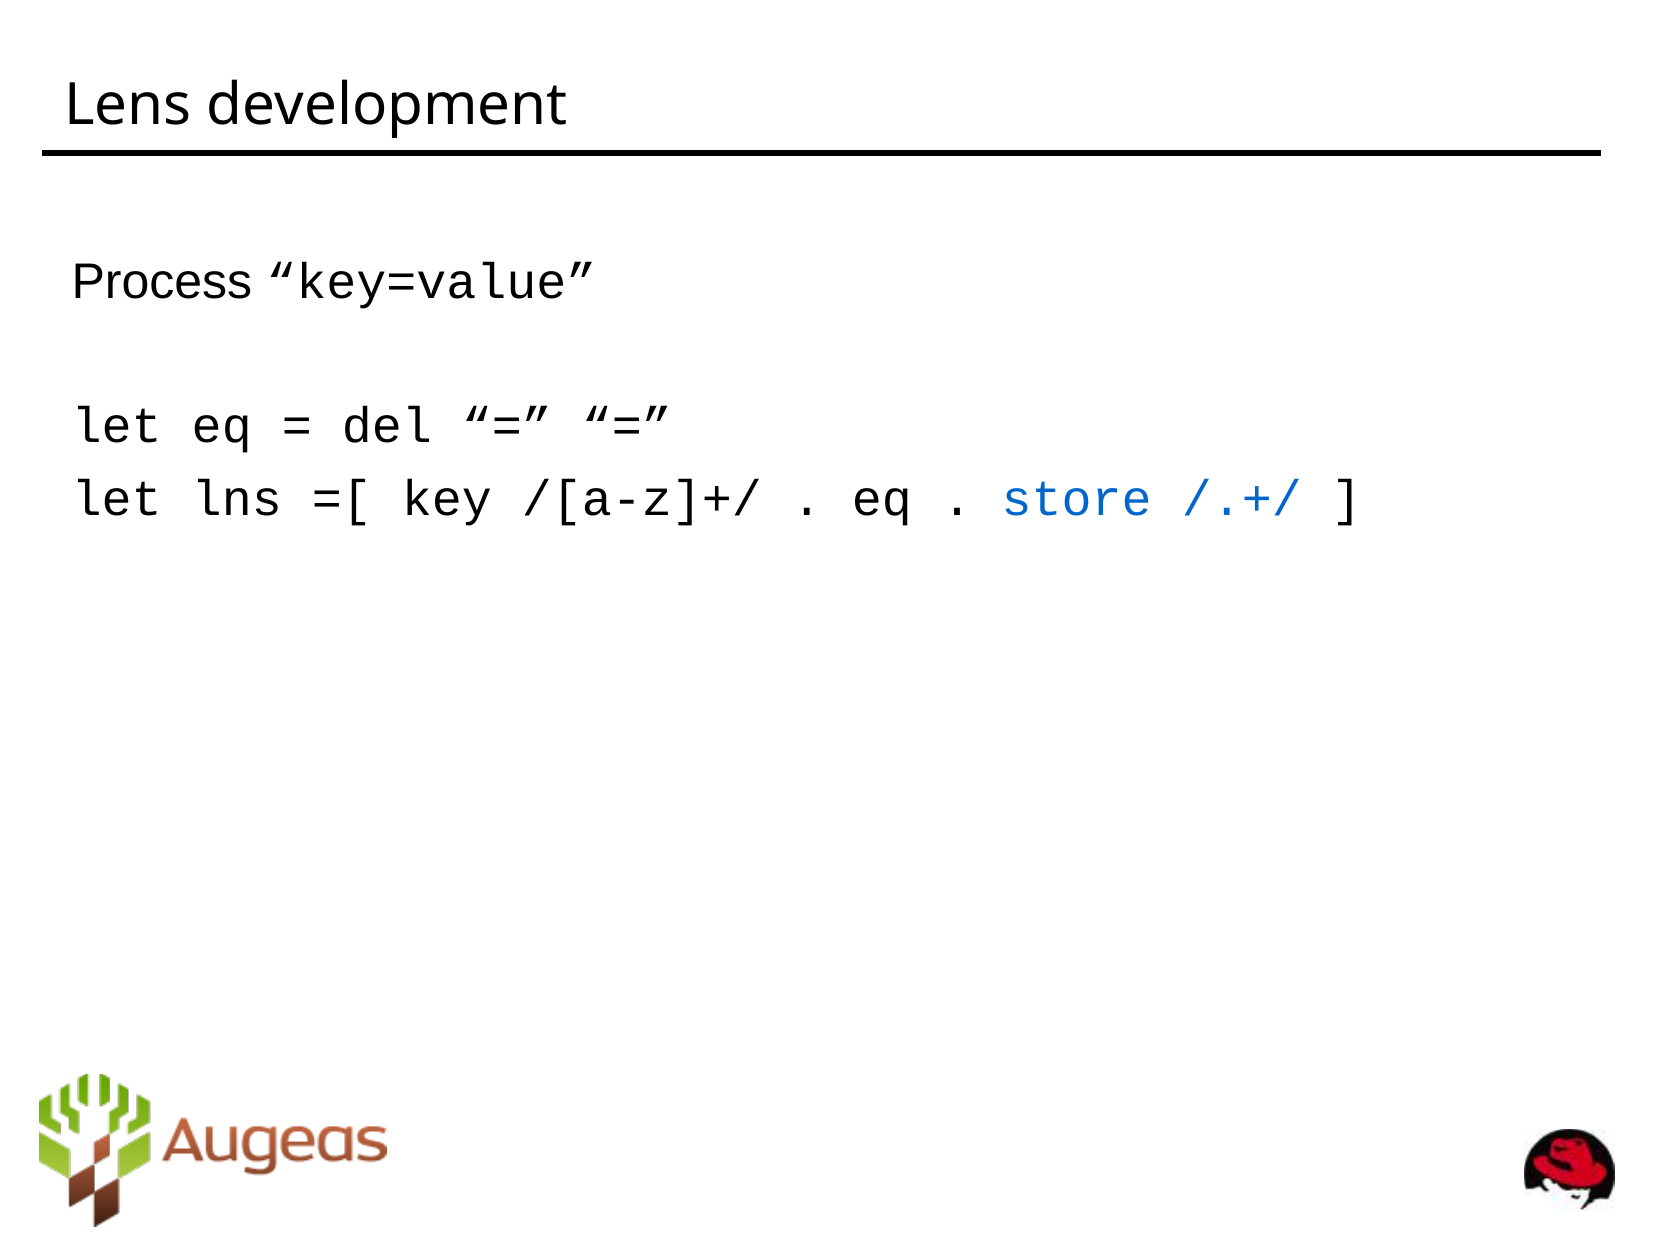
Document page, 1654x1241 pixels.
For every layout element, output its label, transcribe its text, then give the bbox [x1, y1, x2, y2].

list Process “key=value” let eq = del “=” “=” let lns =[ key /[a-z]+/ . eq . store /.+/ ] [71, 180, 1495, 1089]
title Lens development [64, 42, 1496, 161]
picture [39, 1074, 387, 1227]
picture [1524, 1129, 1615, 1220]
